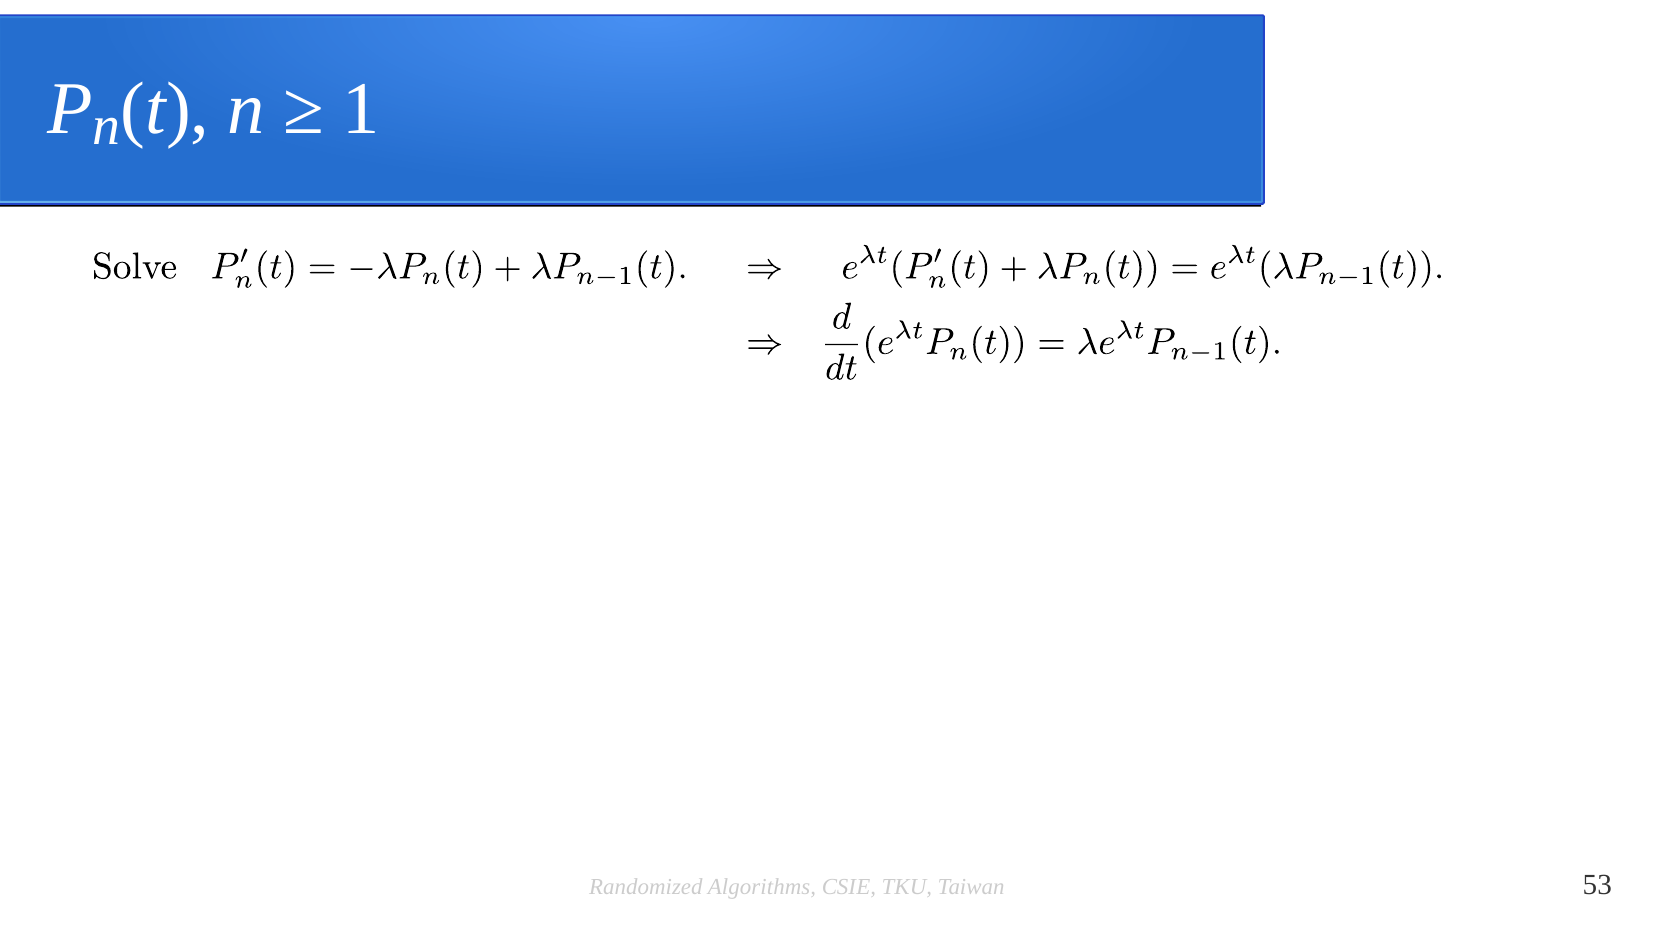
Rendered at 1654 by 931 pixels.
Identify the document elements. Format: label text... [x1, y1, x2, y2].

title Pn(t), n ≥ 1 [47, 35, 1199, 189]
picture [92, 244, 1442, 380]
